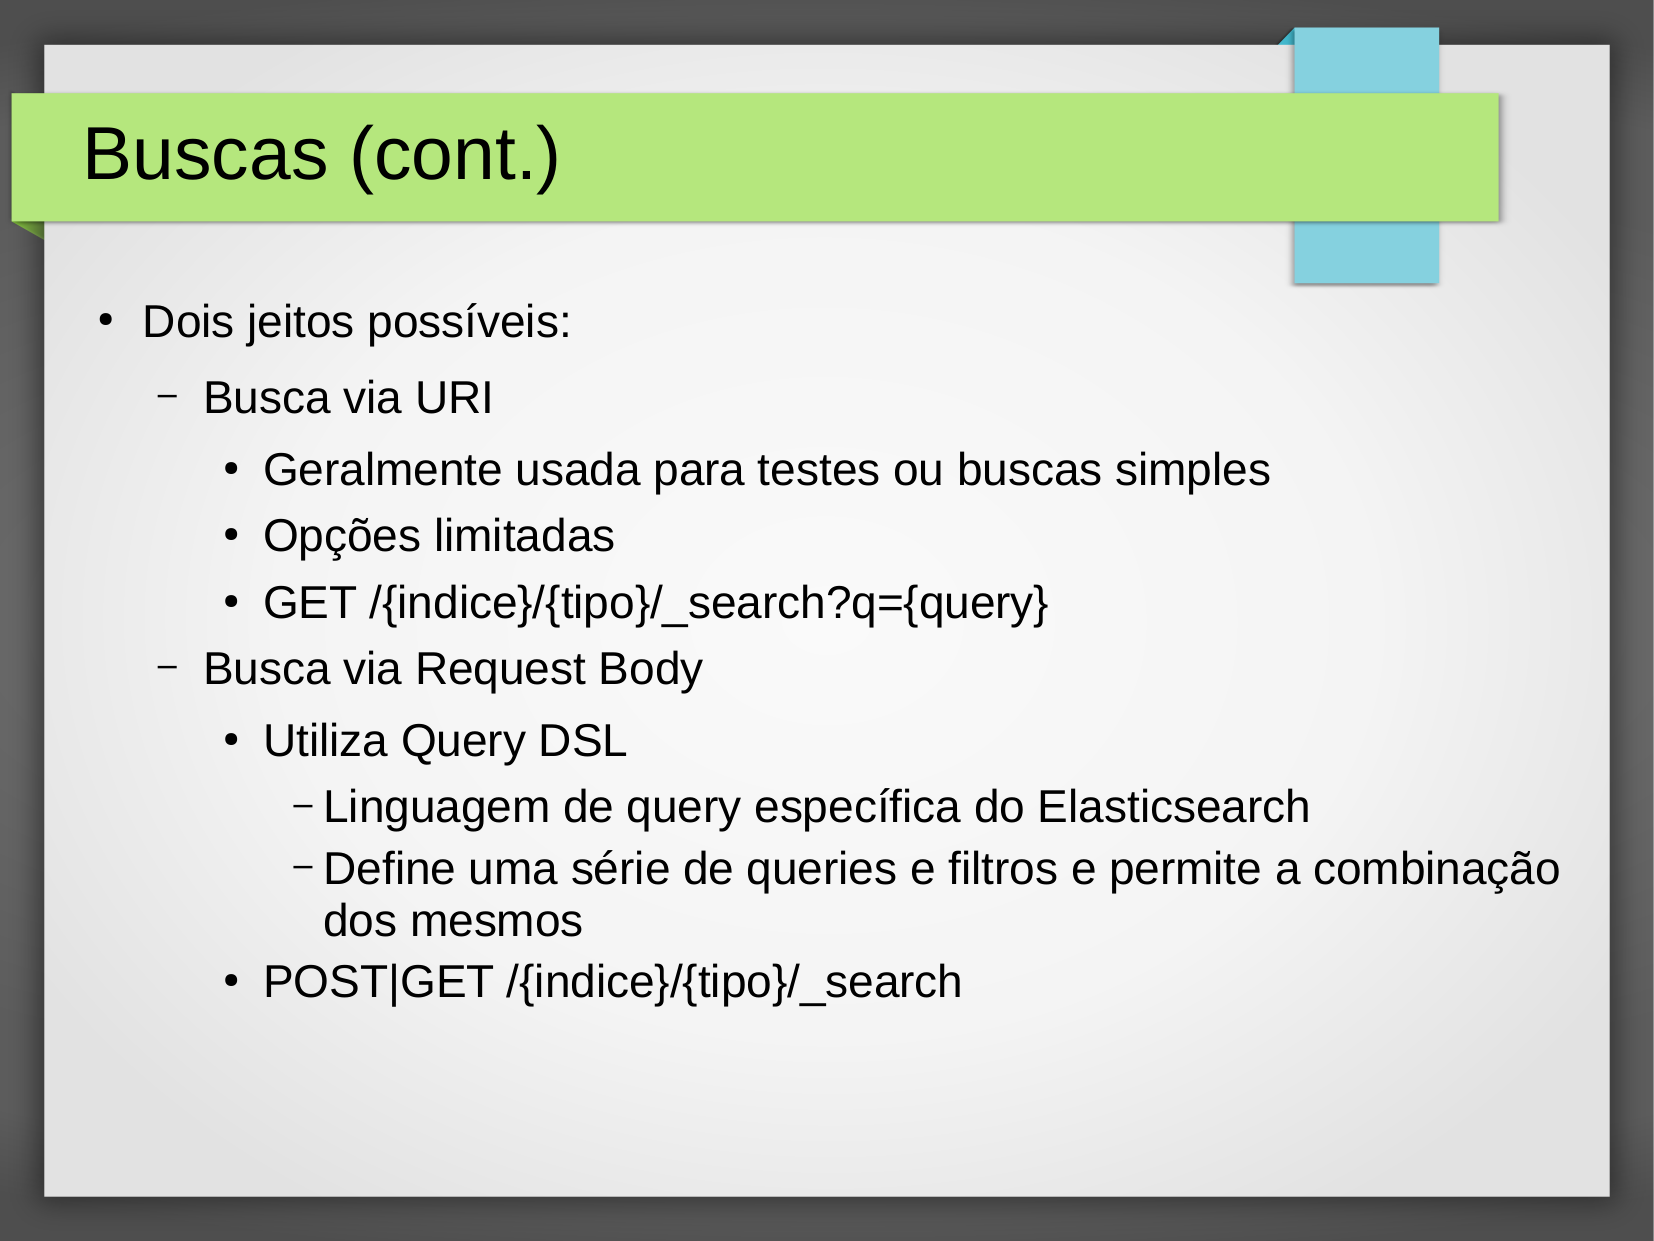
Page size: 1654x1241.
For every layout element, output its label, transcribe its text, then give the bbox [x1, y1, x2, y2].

list Dois jeitos possíveis: Busca via URI Geralmente usada para testes ou buscas simples Opções limitadas GET /{indice}/{tipo}/_search?q={query} Busca via Request Body Utiliza Query DSL Linguagem de query específica do Elasticsearch Define uma série de queries e filtros e permite a combinação dos mesmos POST|GET /{indice}/{tipo}/_search [82, 295, 1571, 1015]
picture [0, 0, 1654, 1241]
title Buscas (cont.) [82, 94, 1264, 213]
